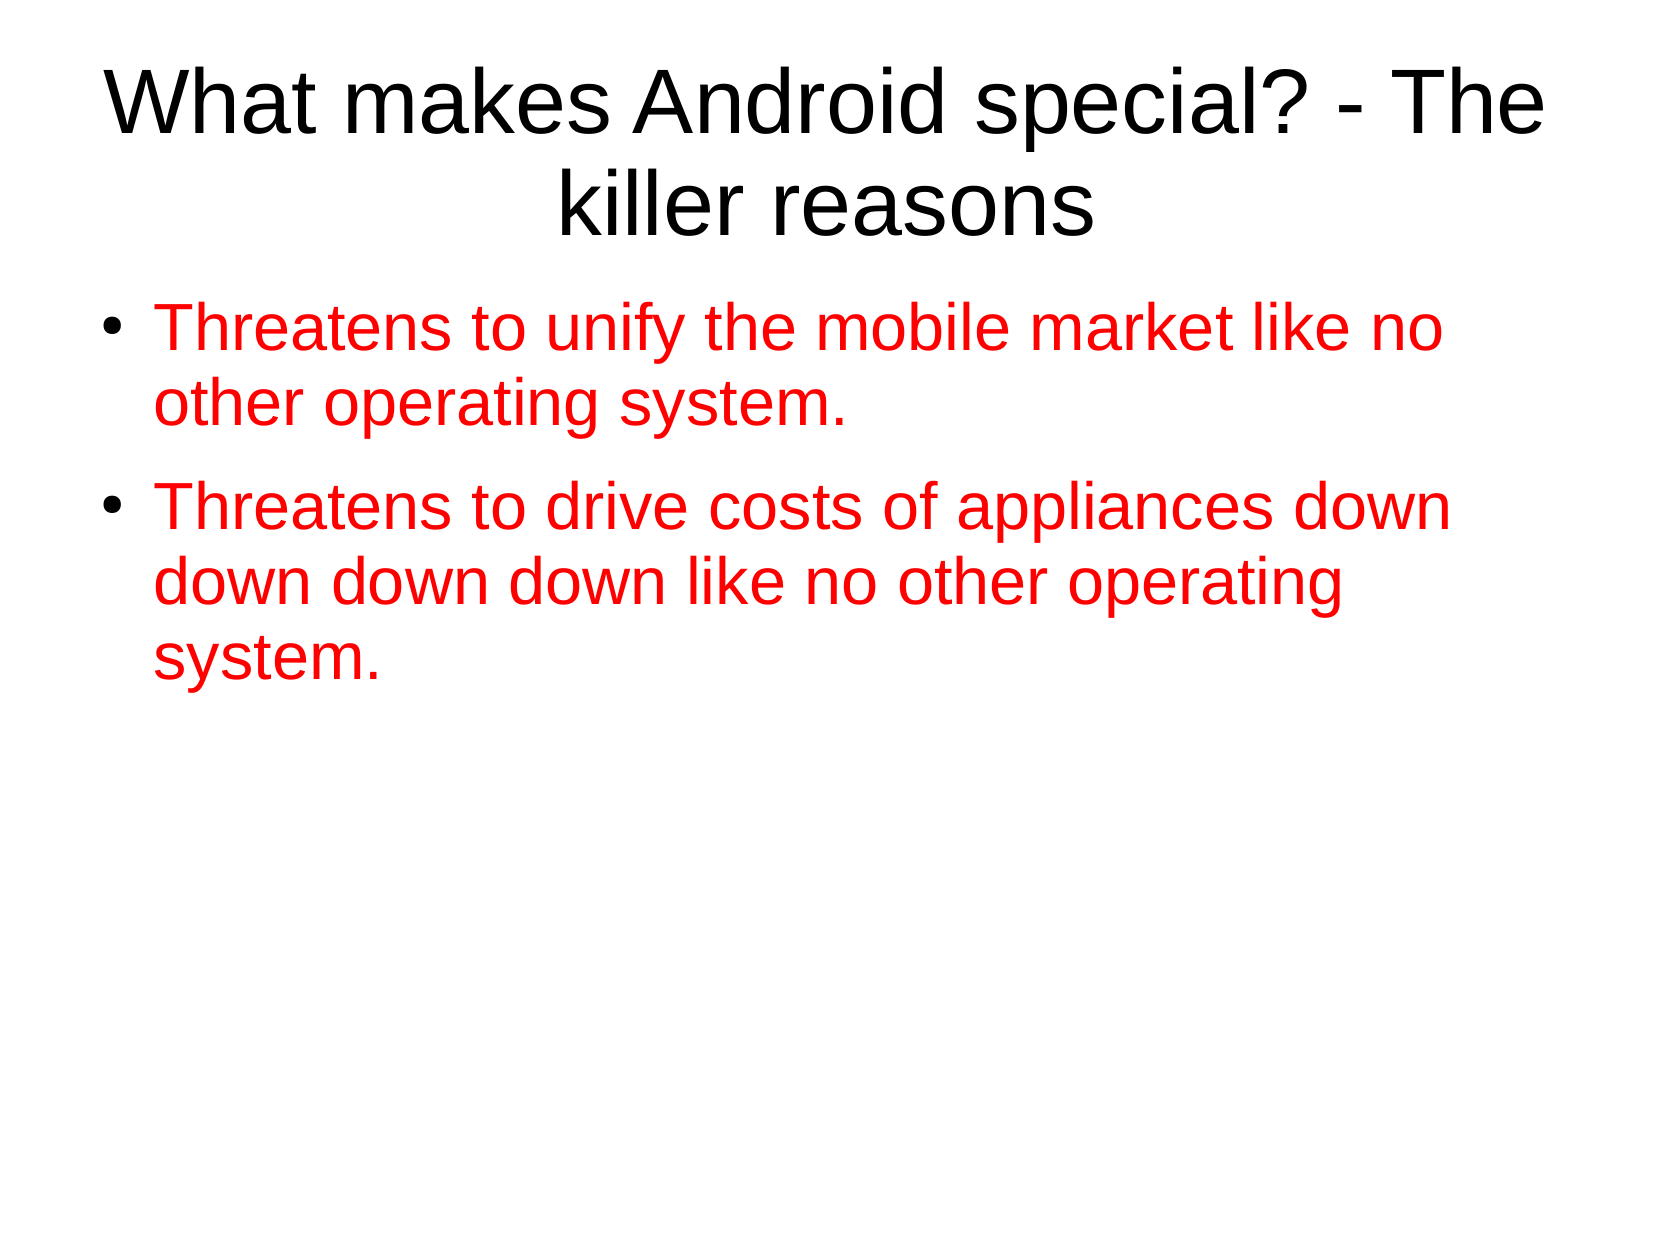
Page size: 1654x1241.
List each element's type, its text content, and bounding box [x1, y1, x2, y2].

list Threatens to unify the mobile market like no other operating system. Threatens to drive costs of appliances down down down down like no other operating system. [82, 290, 1571, 1109]
title What makes Android special? - The killer reasons [82, 49, 1571, 257]
